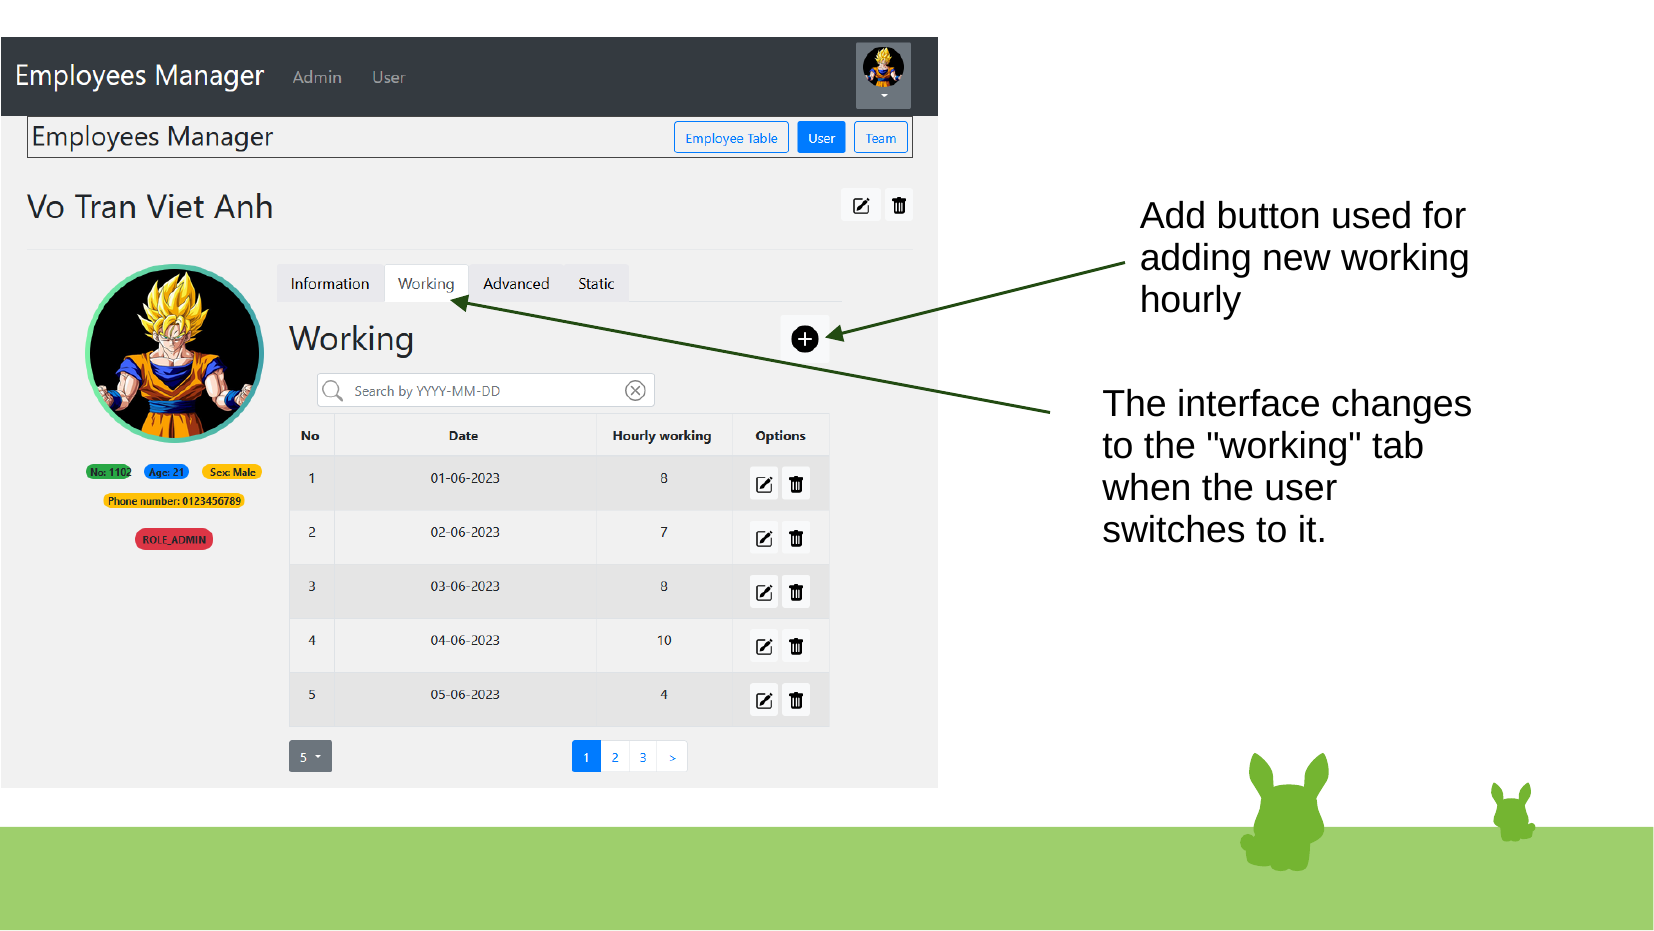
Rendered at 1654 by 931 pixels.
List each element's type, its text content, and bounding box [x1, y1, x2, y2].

text_box The interface changes to the "working" tab when the user switches to it. [1087, 375, 1501, 558]
text_box Add button used for adding new working hourly [1125, 187, 1501, 329]
picture [1, 37, 938, 788]
